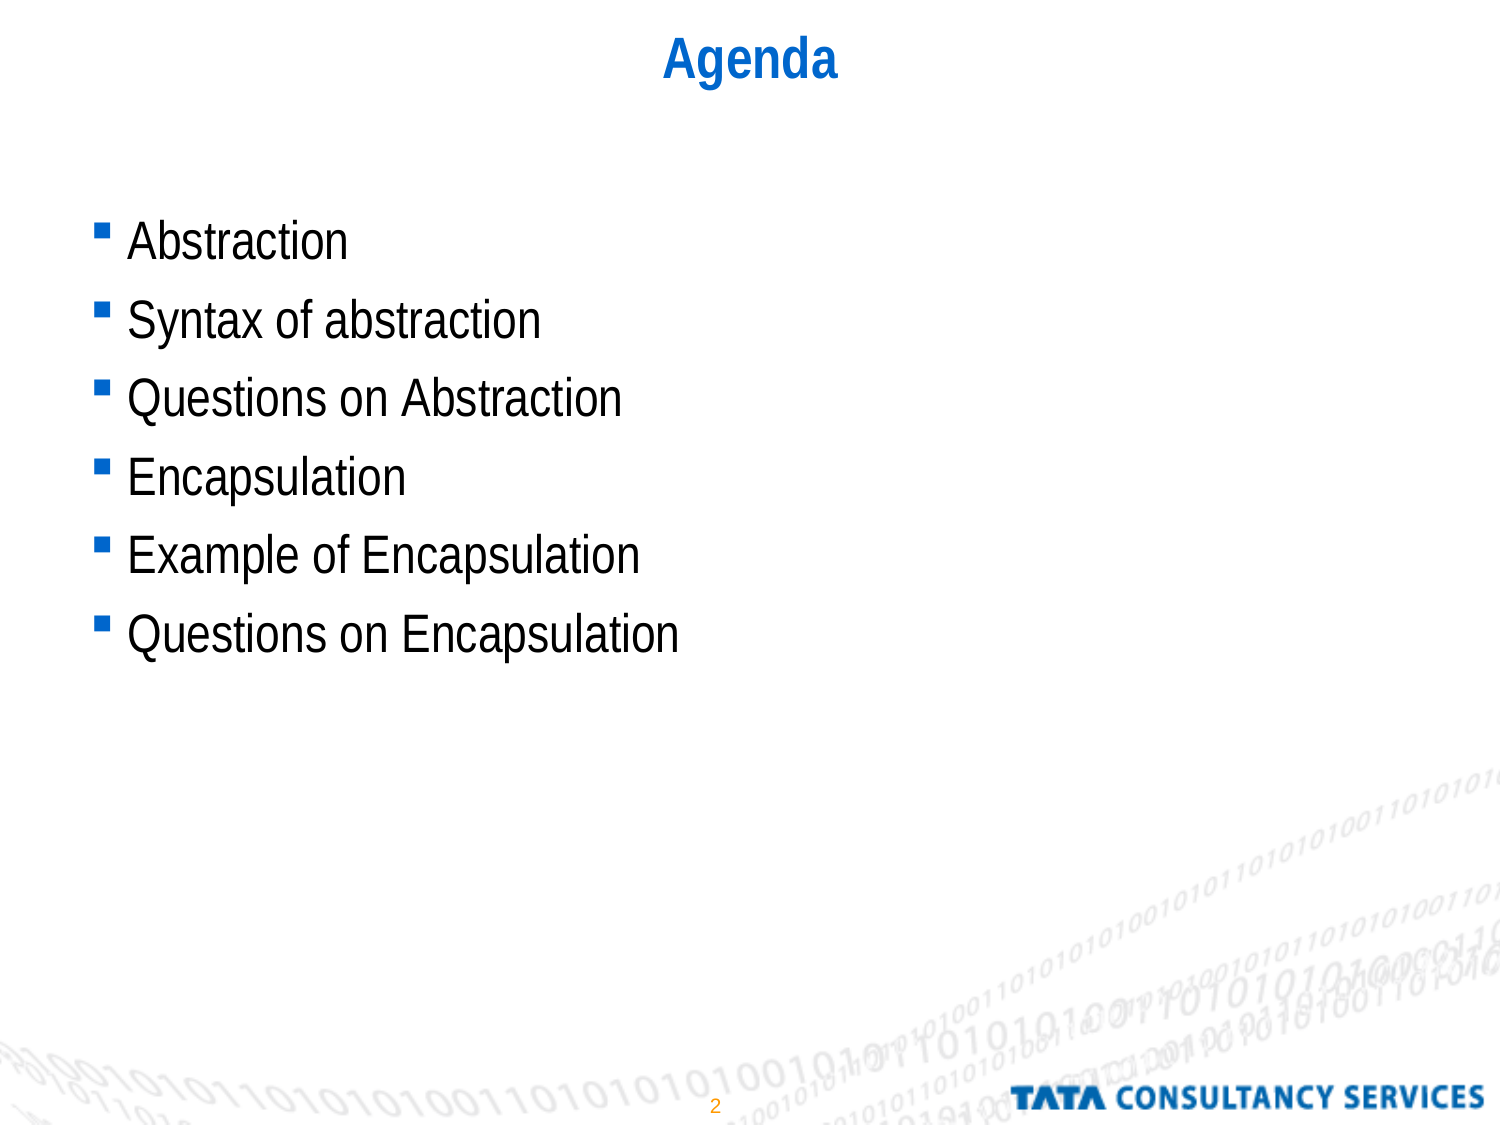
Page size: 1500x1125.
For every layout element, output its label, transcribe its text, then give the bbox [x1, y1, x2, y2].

picture [0, 755, 1500, 1125]
list Abstraction Syntax of abstraction Questions on Abstraction Encapsulation Example of Encapsulation Questions on Encapsulation [74, 197, 1314, 998]
text_box Agenda [125, 12, 1375, 100]
